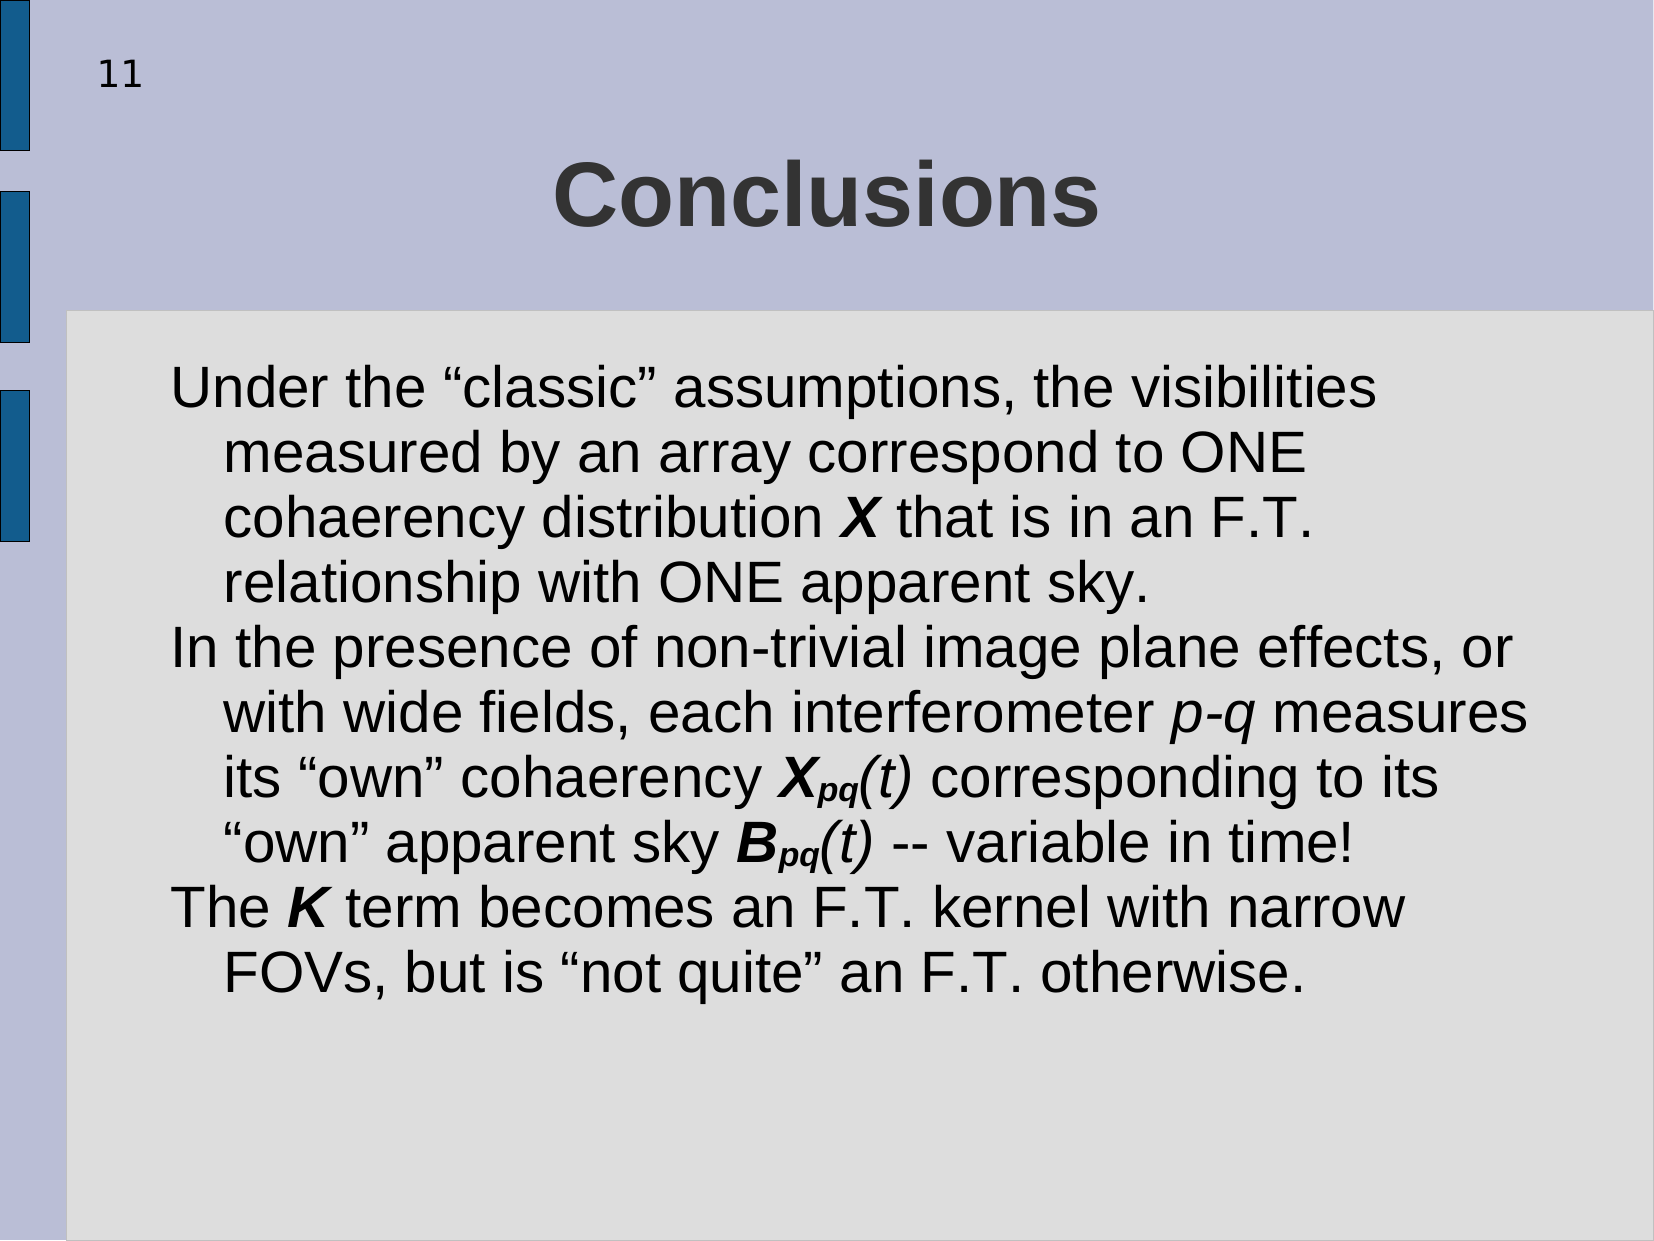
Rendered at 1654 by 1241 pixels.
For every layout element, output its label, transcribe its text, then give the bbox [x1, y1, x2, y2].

text_box <number> [84, 45, 319, 119]
title Conclusions [121, 91, 1534, 299]
list Under the “classic” assumptions, the visibilities measured by an array correspond to ONE cohaerency distribution X that is in an F.T. relationship with ONE apparent sky. In the presence of non-trivial image plane effects, or with wide fields, each interferometer p-q measures its “own” cohaerency Xpq(t) corresponding to its “own” apparent sky Bpq(t) -- variable in time! The K term becomes an F.T. kernel with narrow FOVs, but is “not quite” an F.T. otherwise. [152, 354, 1565, 1205]
